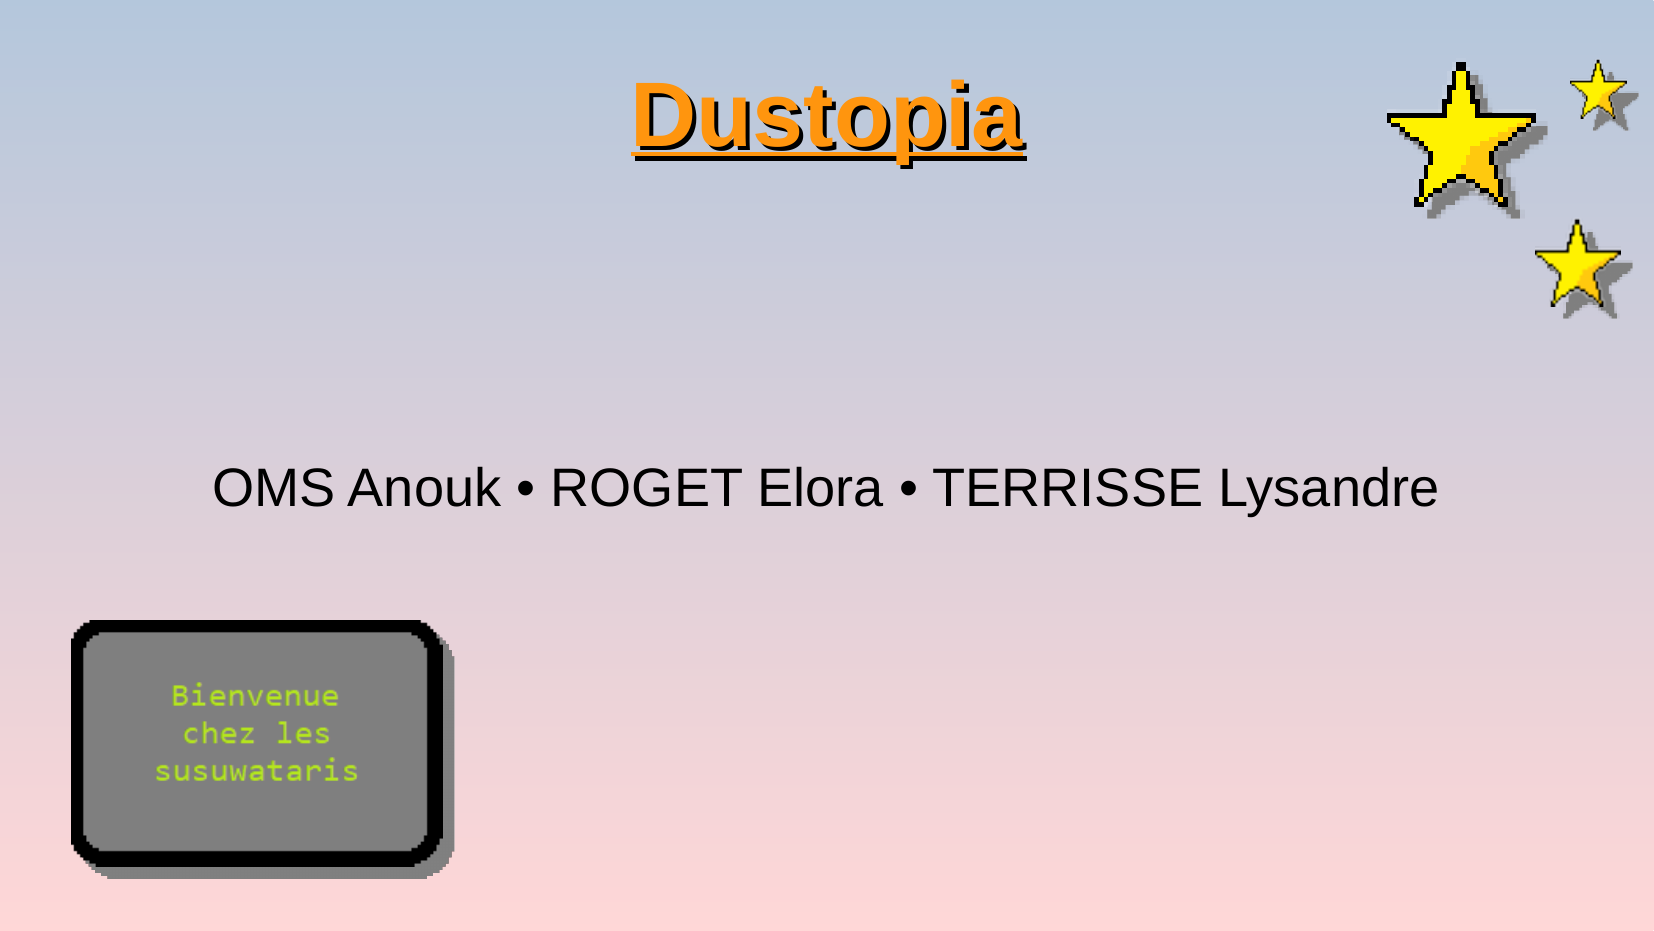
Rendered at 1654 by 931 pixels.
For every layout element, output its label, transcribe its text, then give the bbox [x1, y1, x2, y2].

picture [1570, 58, 1627, 119]
subtitle OMS Anouk • ROGET Elora • TERRISSE Lysandre [82, 217, 1571, 758]
picture [1535, 217, 1621, 307]
picture [71, 620, 443, 867]
picture [1387, 58, 1536, 207]
title Dustopia [82, 37, 1571, 193]
